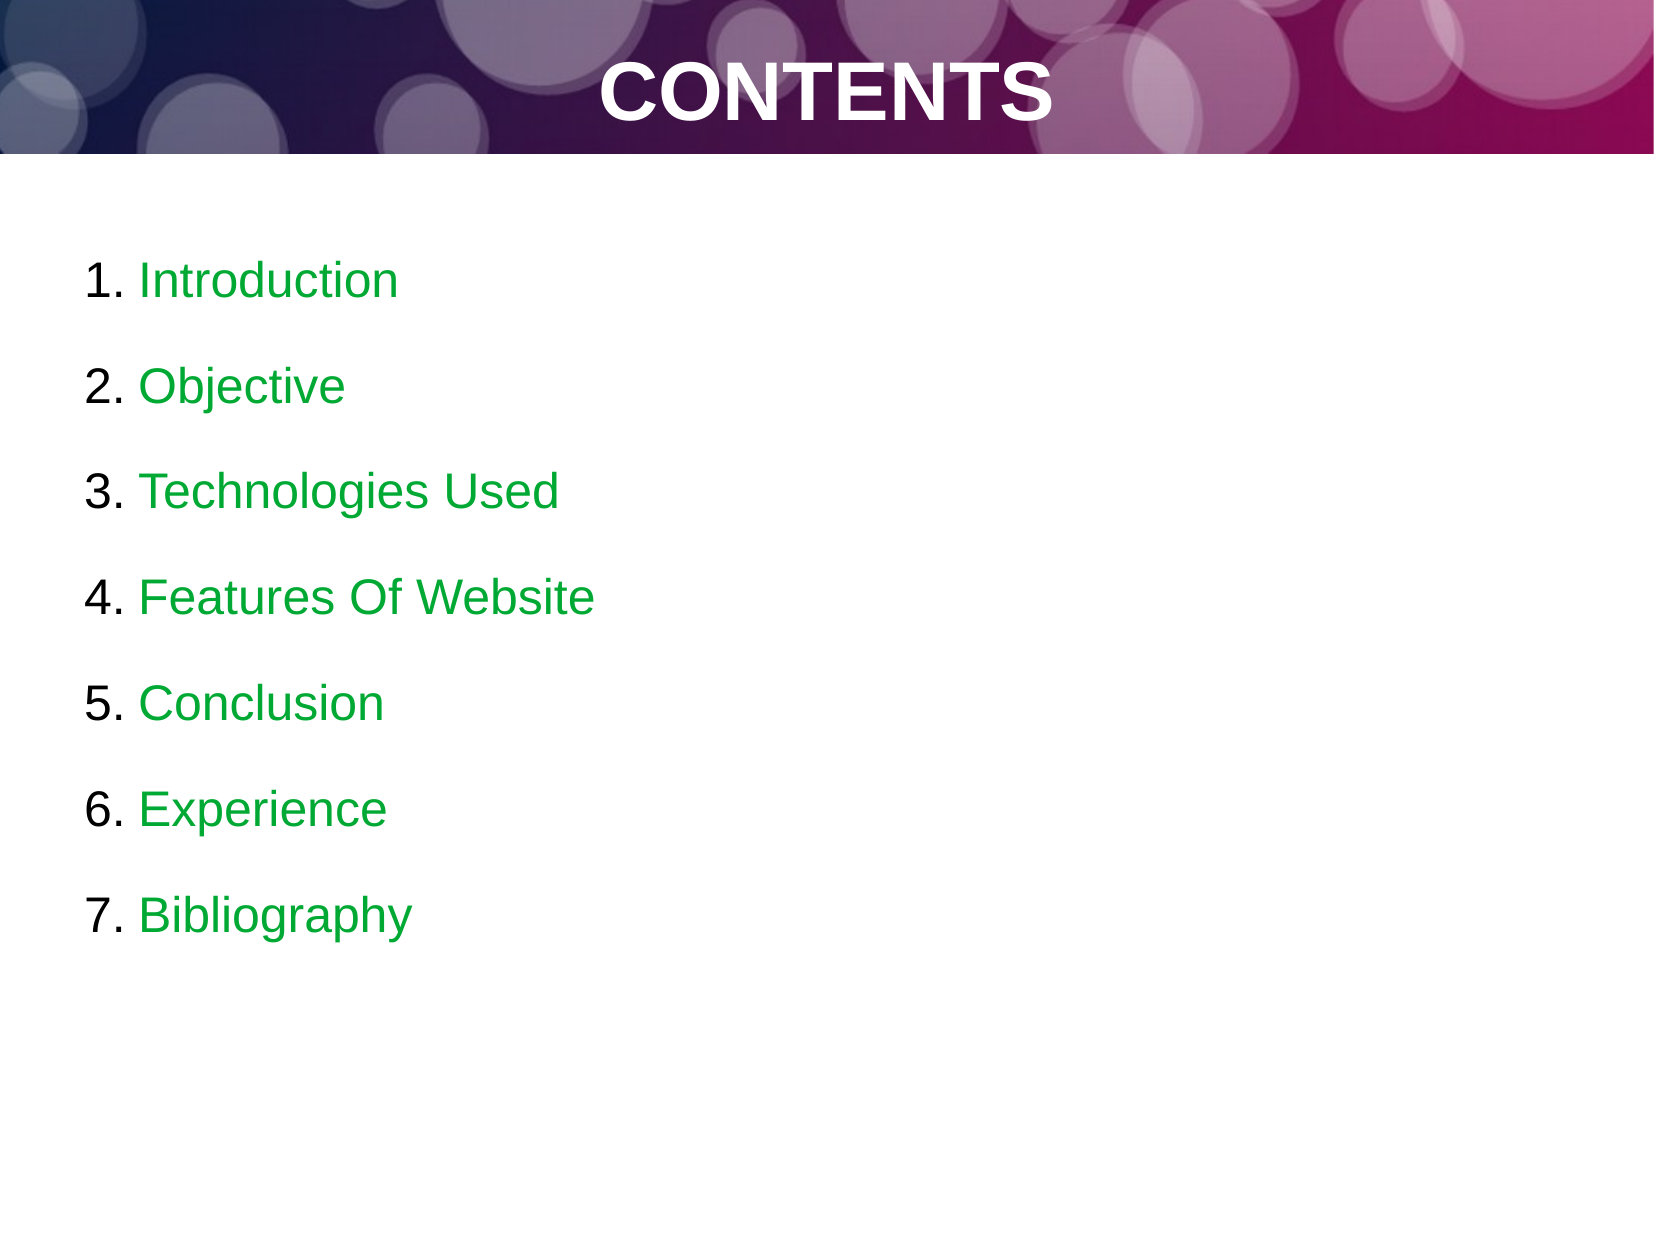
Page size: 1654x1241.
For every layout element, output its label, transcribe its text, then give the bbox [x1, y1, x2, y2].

picture [0, 0, 1654, 154]
list Introduction Objective Technologies Used Features Of Website Conclusion Experience Bibliography [70, 224, 1560, 945]
title CONTENTS [82, 5, 1571, 178]
